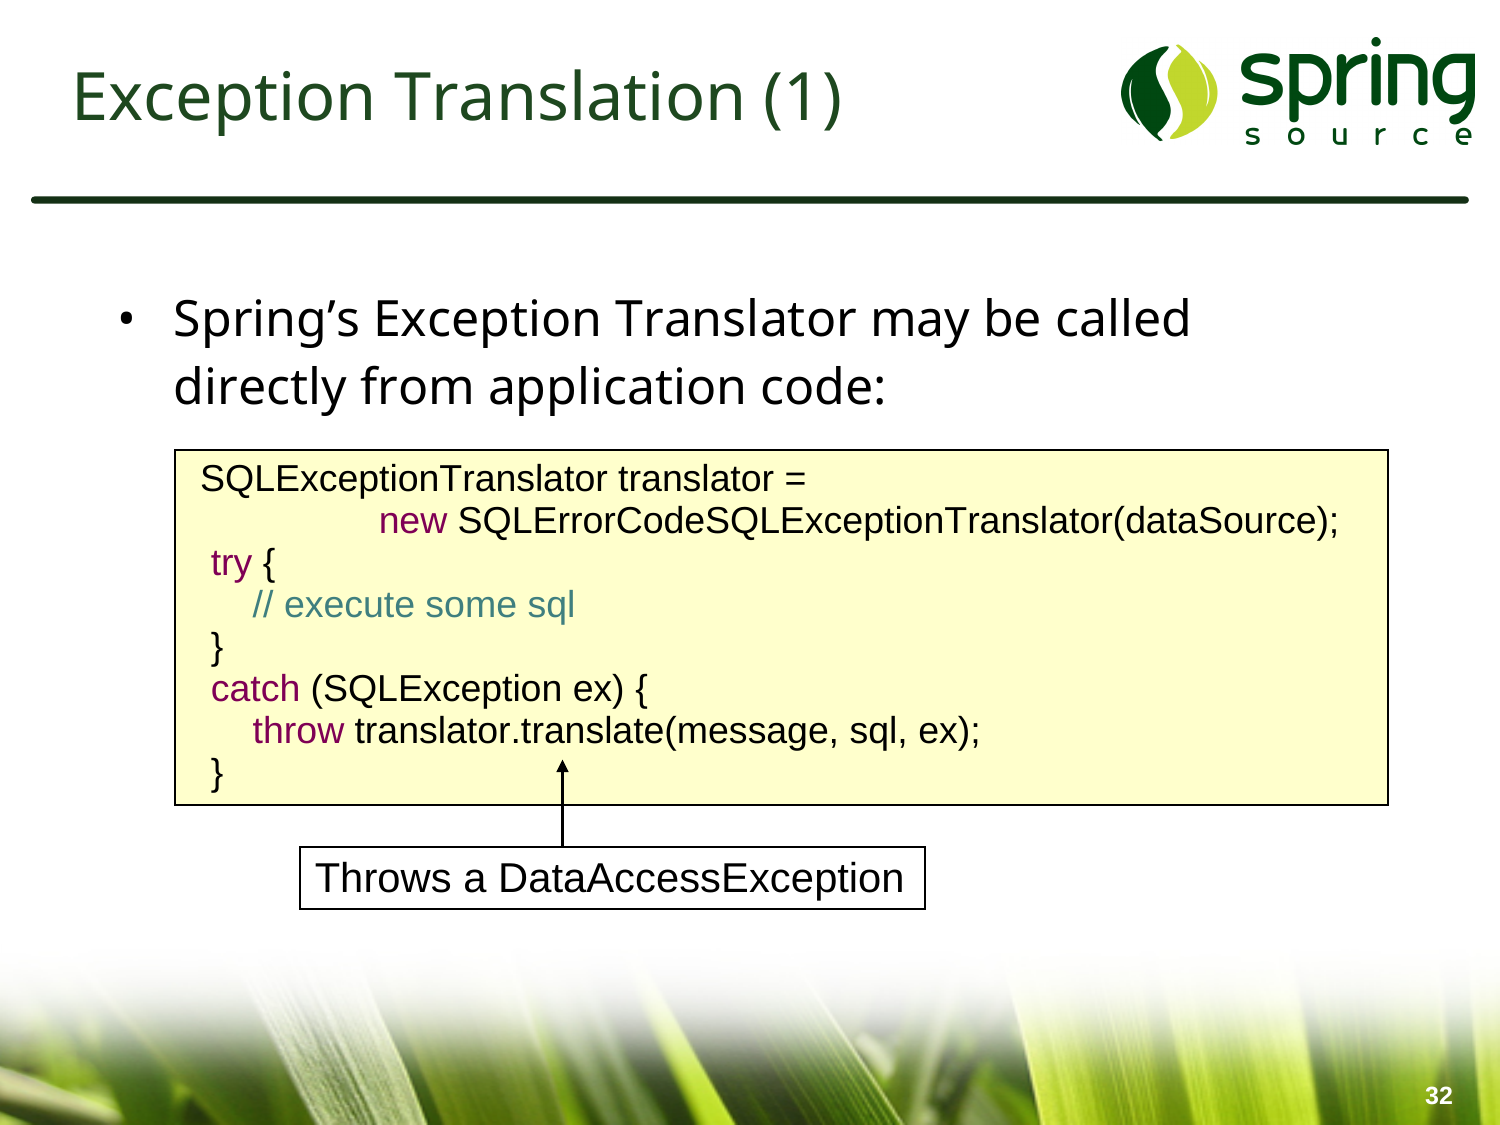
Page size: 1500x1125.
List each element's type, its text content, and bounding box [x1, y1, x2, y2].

list Spring’s Exception Translator may be called directly from application code: [103, 275, 1394, 938]
text_box Throws a DataAccessException [299, 847, 925, 910]
picture [0, 944, 1500, 1125]
text_box SQLExceptionTranslator translator = new SQLErrorCodeSQLExceptionTranslator(dataSource); try { // execute some sql } catch (SQLException ex) { throw translator.translate(message, sql, ex); } [174, 449, 1388, 805]
picture [1121, 37, 1475, 145]
title Exception Translation (1) [56, 13, 1089, 176]
